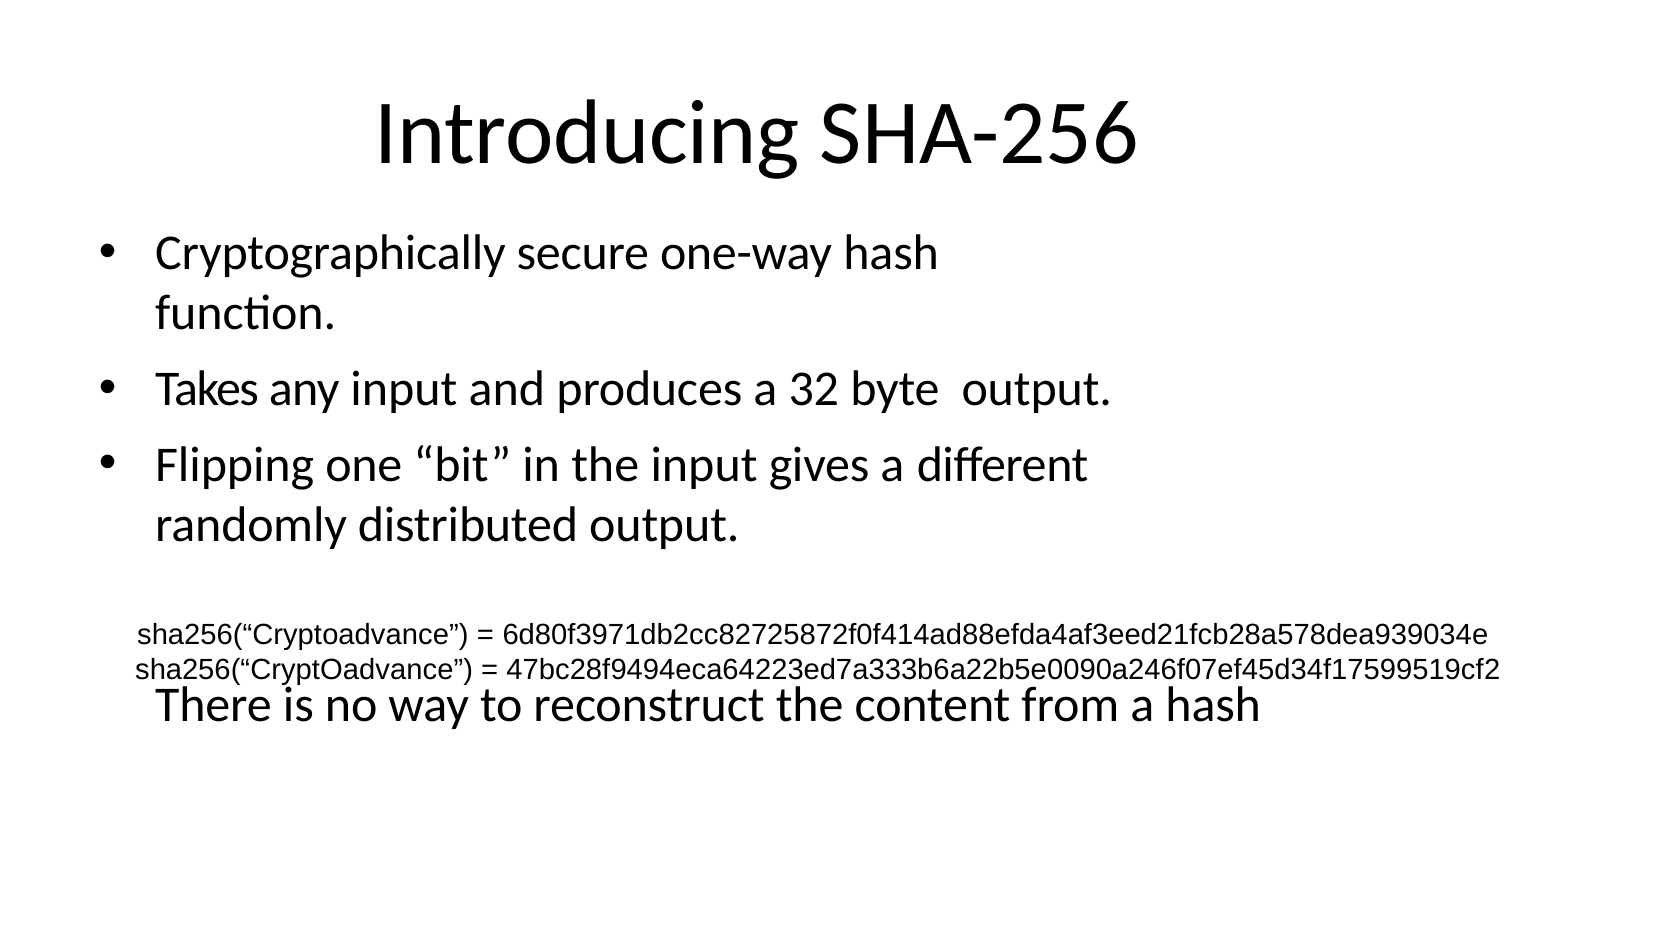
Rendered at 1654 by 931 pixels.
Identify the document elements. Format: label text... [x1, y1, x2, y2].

text_box sha256(“Cryptoadvance”) = 6d80f3971db2cc82725872f0f414ad88efda4af3eed21fcb28a578dea939034e sha256(“CryptOadvance”) = 47bc28f9494eca64223ed7a333b6a22b5e0090a246f07ef45d34f17599519cf2 [135, 614, 1576, 685]
title Introducing SHA-256 [99, 27, 1555, 220]
text_box Cryptographically secure one-way hash function. Takes any input and produces a 32 byte output. Flipping one “bit” in the input gives a different randomly distributed output. There is no way to reconstruct the content from a hash [96, 219, 1483, 732]
